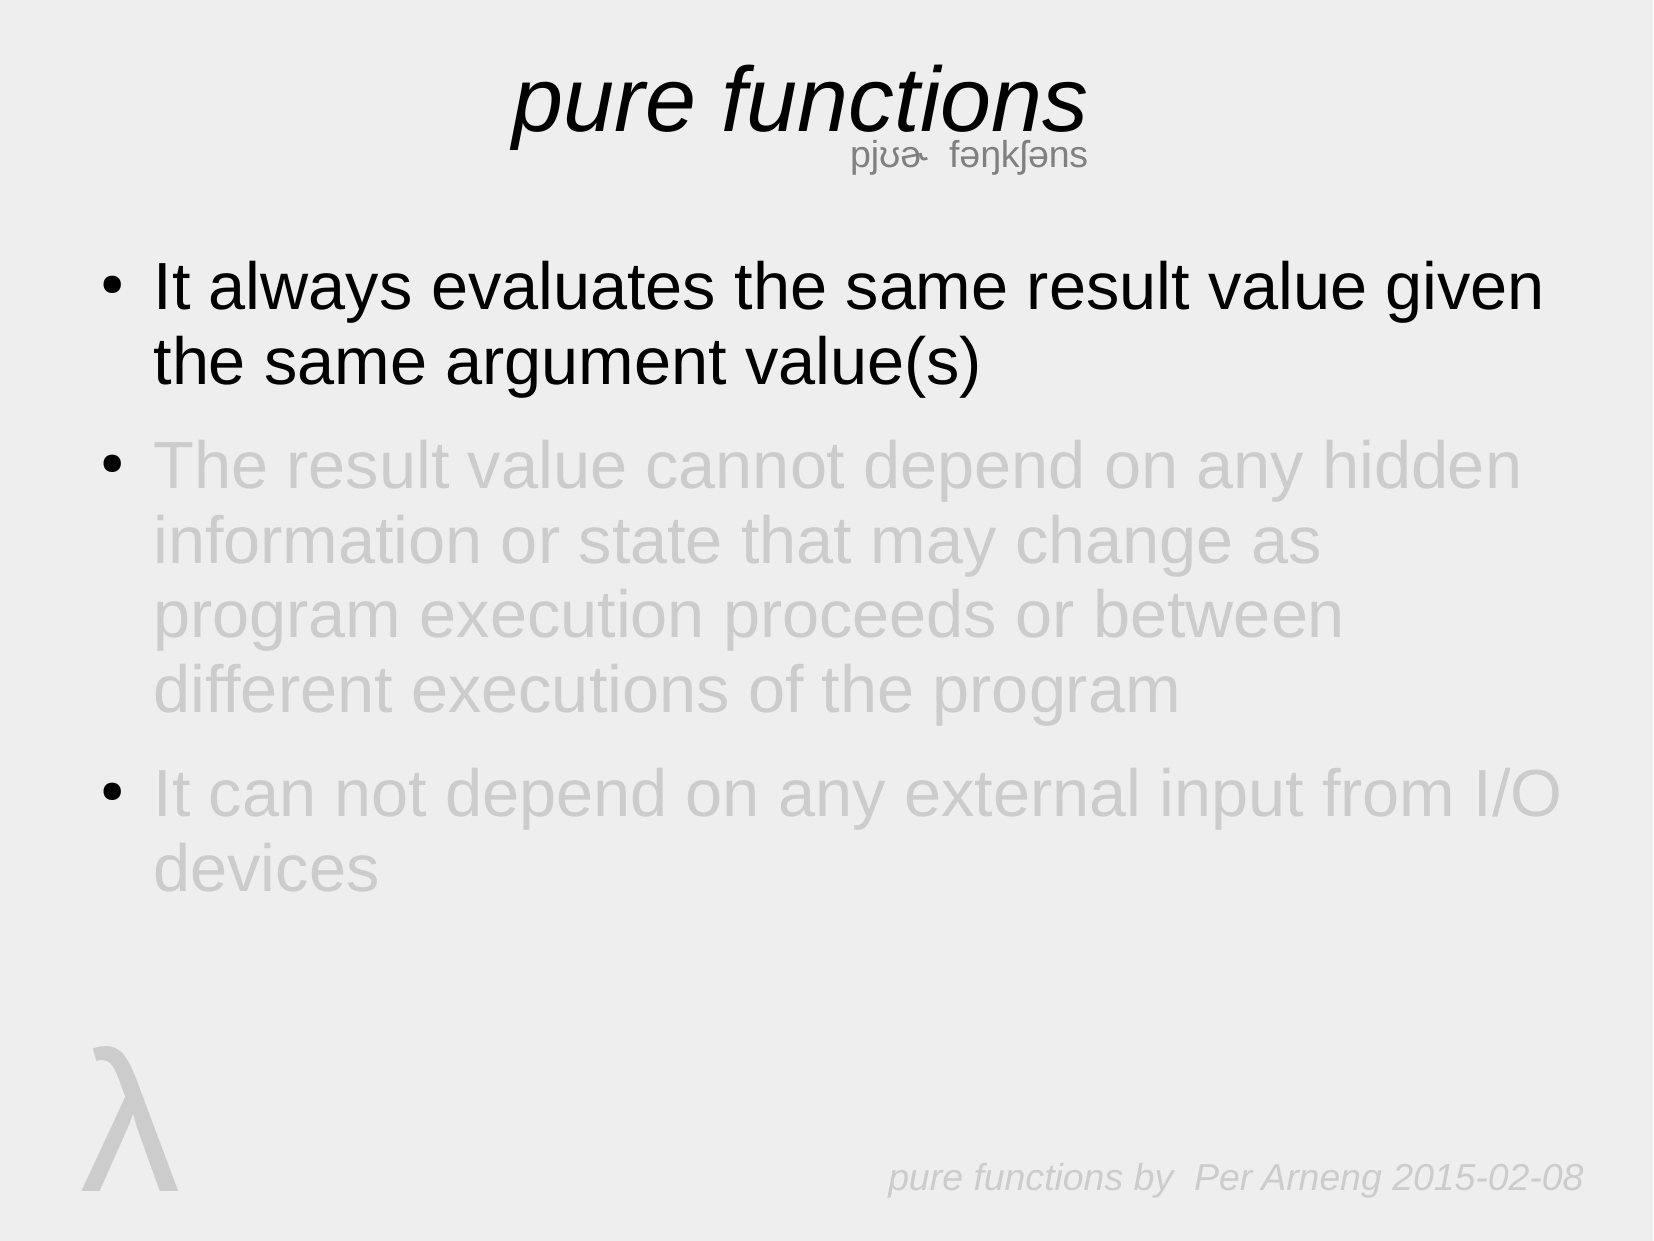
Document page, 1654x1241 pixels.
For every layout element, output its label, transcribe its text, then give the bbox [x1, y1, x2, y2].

list It always evaluates the same result value given the same argument value(s) The result value cannot depend on any hidden information or state that may change as program execution proceeds or between different executions of the program It can not depend on any external input from I/O devices [82, 248, 1571, 969]
text_box pjʊɚ fəŋkʃəns [721, 126, 1217, 184]
title pure functions [82, 0, 1571, 204]
